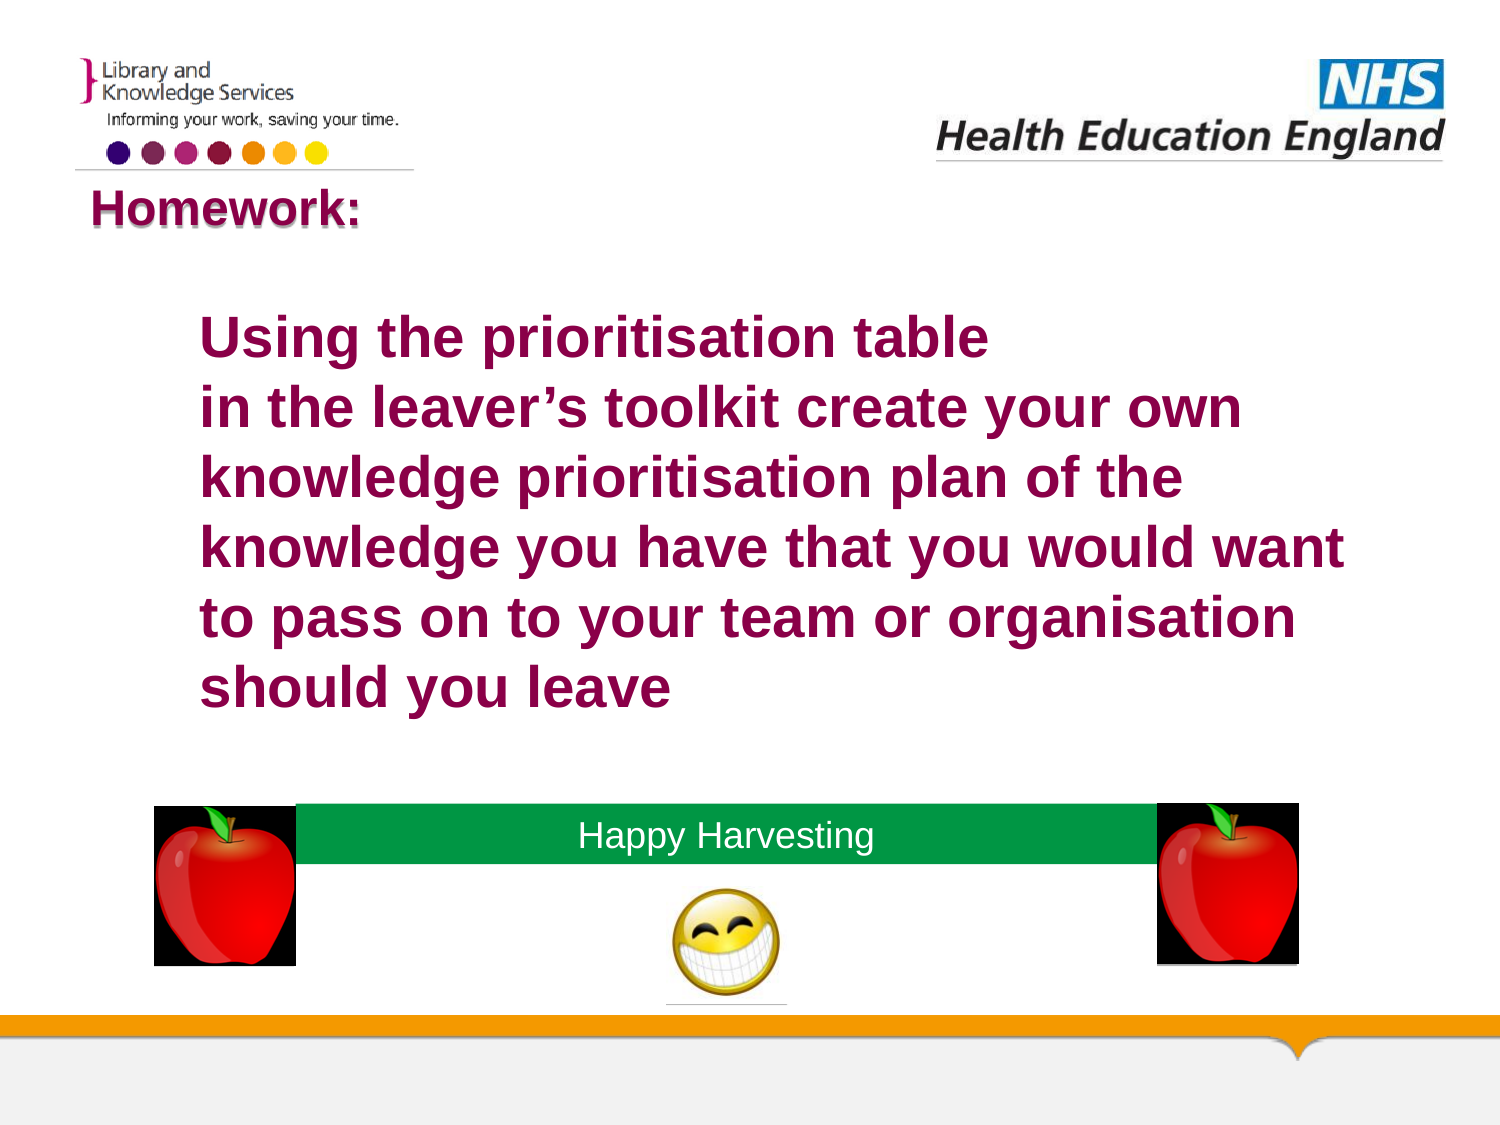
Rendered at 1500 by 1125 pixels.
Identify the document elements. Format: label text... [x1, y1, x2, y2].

title Homework: [88, 199, 1364, 312]
text_box Happy Harvesting [295, 803, 1157, 865]
picture [1157, 803, 1299, 964]
picture [154, 806, 296, 967]
picture [666, 886, 789, 1004]
picture [75, 54, 416, 169]
text_box Using the prioritisation table in the leaver’s toolkit create your own knowledge prioritisation plan of the knowledge you have that you would want to pass on to your team or organisation should you leave [184, 291, 1379, 732]
